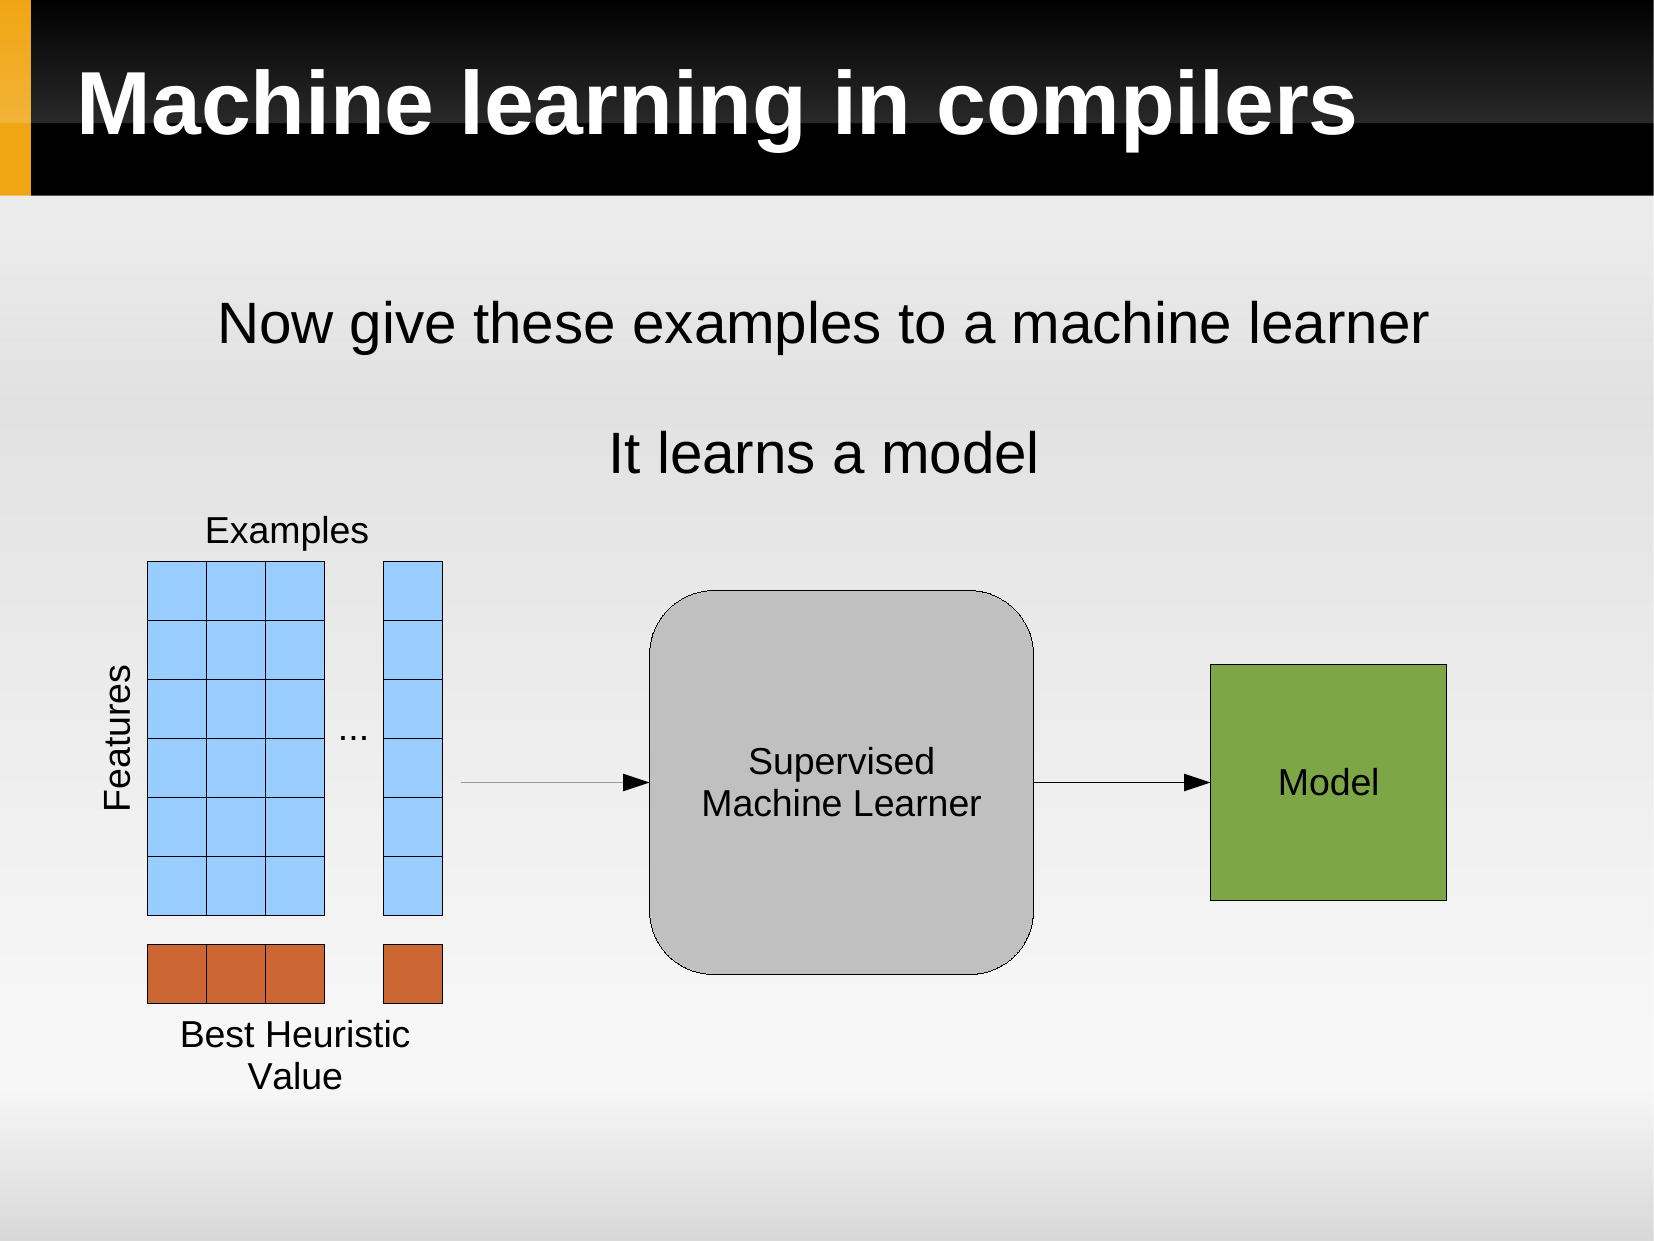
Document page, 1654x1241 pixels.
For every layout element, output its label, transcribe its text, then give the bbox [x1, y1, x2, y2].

text_box [147, 944, 325, 1004]
text_box [383, 944, 443, 1004]
text_box Model [1210, 664, 1447, 901]
text_box ... [323, 698, 385, 756]
text_box Best Heuristic Value [118, 1006, 473, 1105]
text_box Features [88, 649, 146, 828]
text_box Examples [190, 501, 385, 559]
title Machine learning in compilers [76, 0, 1565, 208]
text_box [147, 561, 325, 916]
text_box Supervised Machine Learner [649, 590, 1034, 975]
text_box Now give these examples to a machine learner It learns a model [202, 283, 1447, 494]
text_box [383, 561, 443, 916]
picture [0, 0, 1654, 1241]
